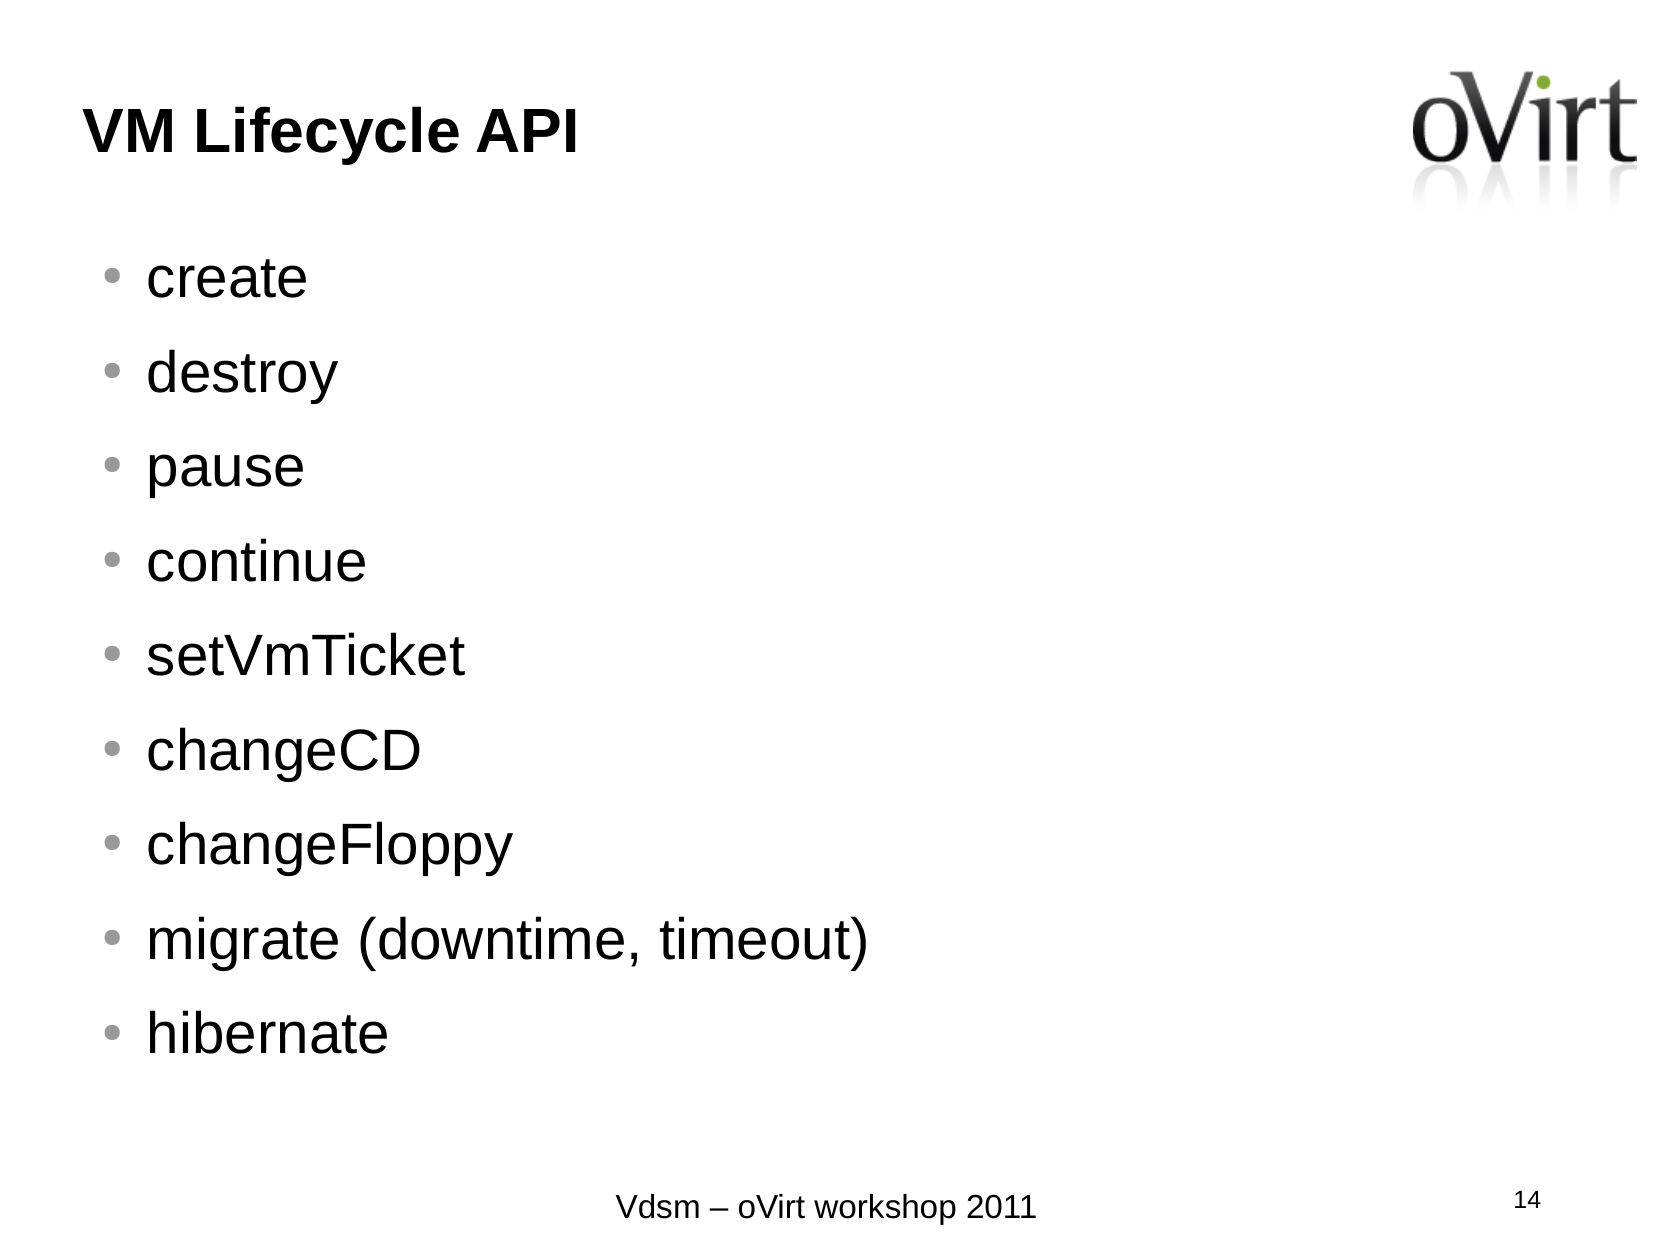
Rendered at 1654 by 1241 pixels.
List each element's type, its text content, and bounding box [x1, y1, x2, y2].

list create destroy pause continue setVmTicket changeCD changeFloppy migrate (downtime, timeout) hibernate [86, 244, 1576, 1161]
title VM Lifecycle API [82, 37, 1571, 226]
picture [1571, 63, 1637, 212]
